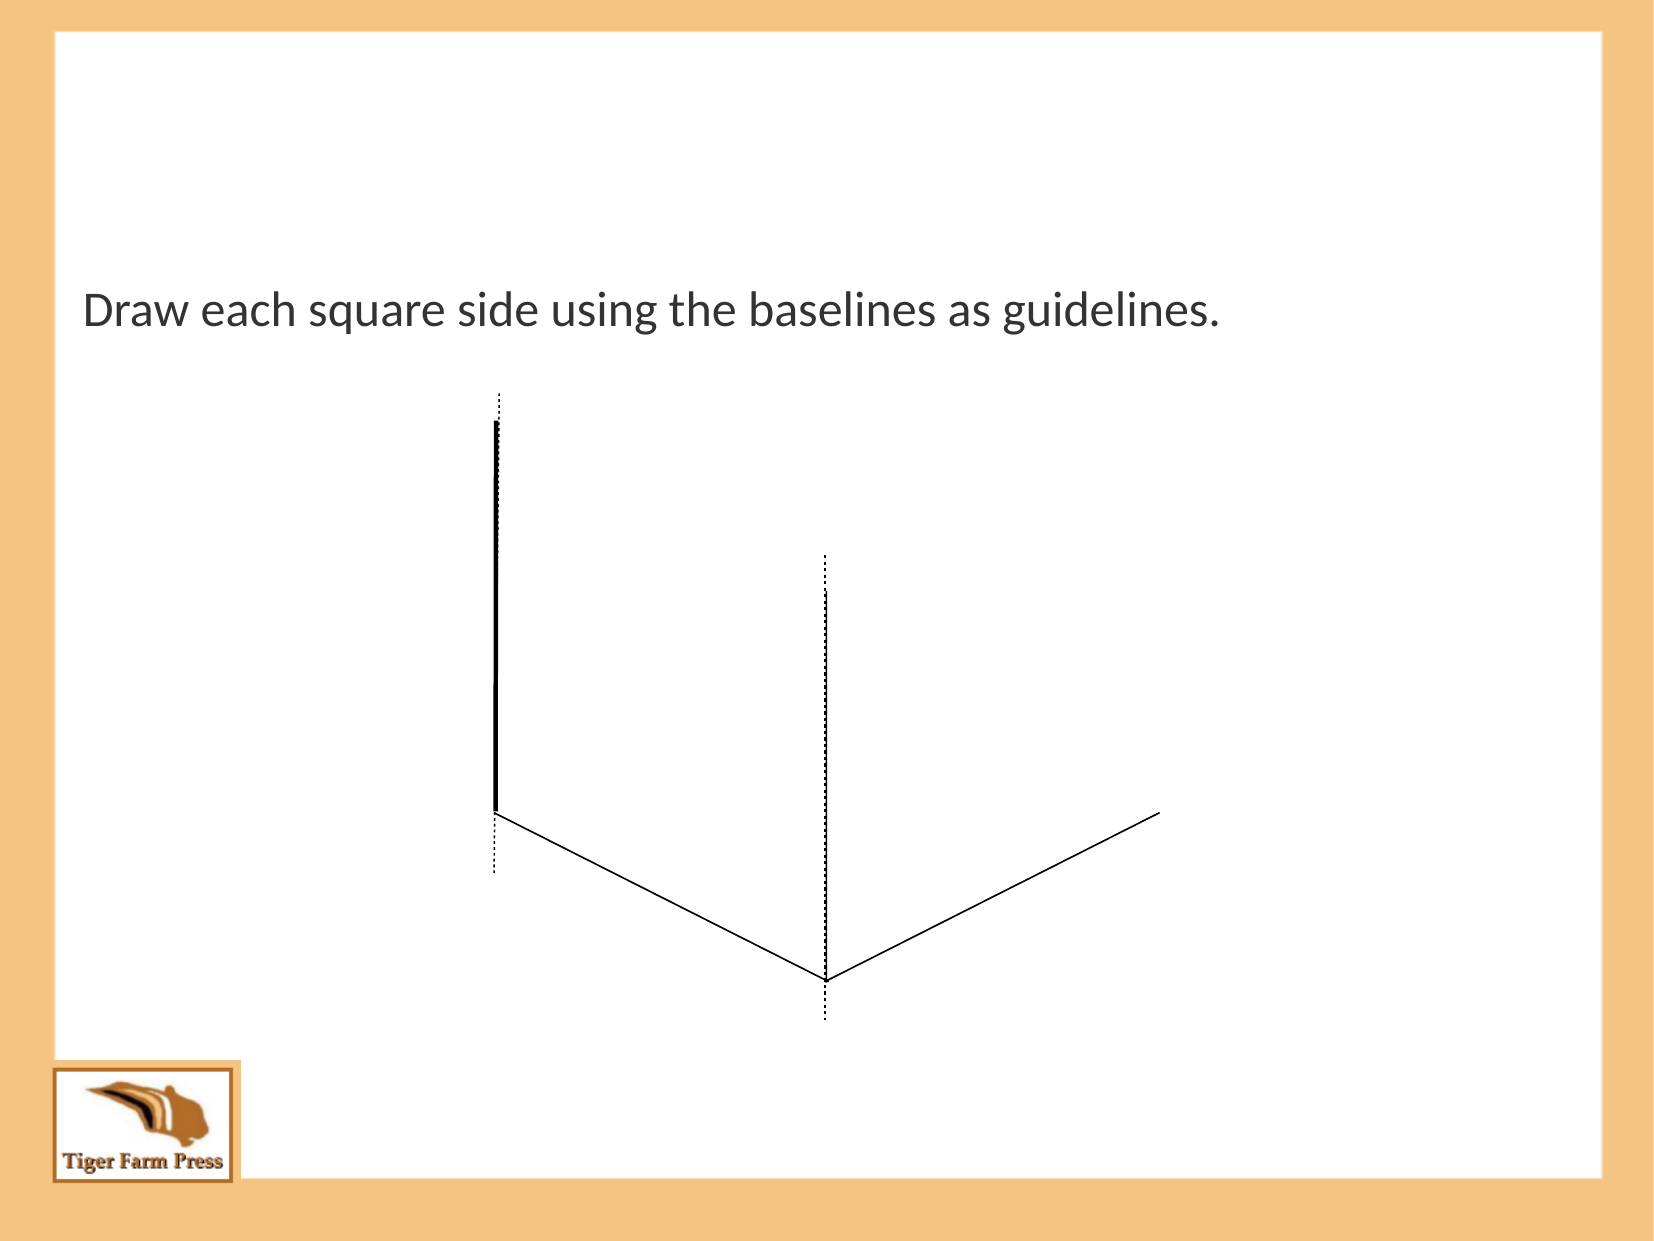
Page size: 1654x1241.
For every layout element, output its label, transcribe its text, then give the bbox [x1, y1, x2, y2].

picture [0, 0, 1654, 1241]
list Draw each square side using the baselines as guidelines. [82, 290, 1572, 1109]
